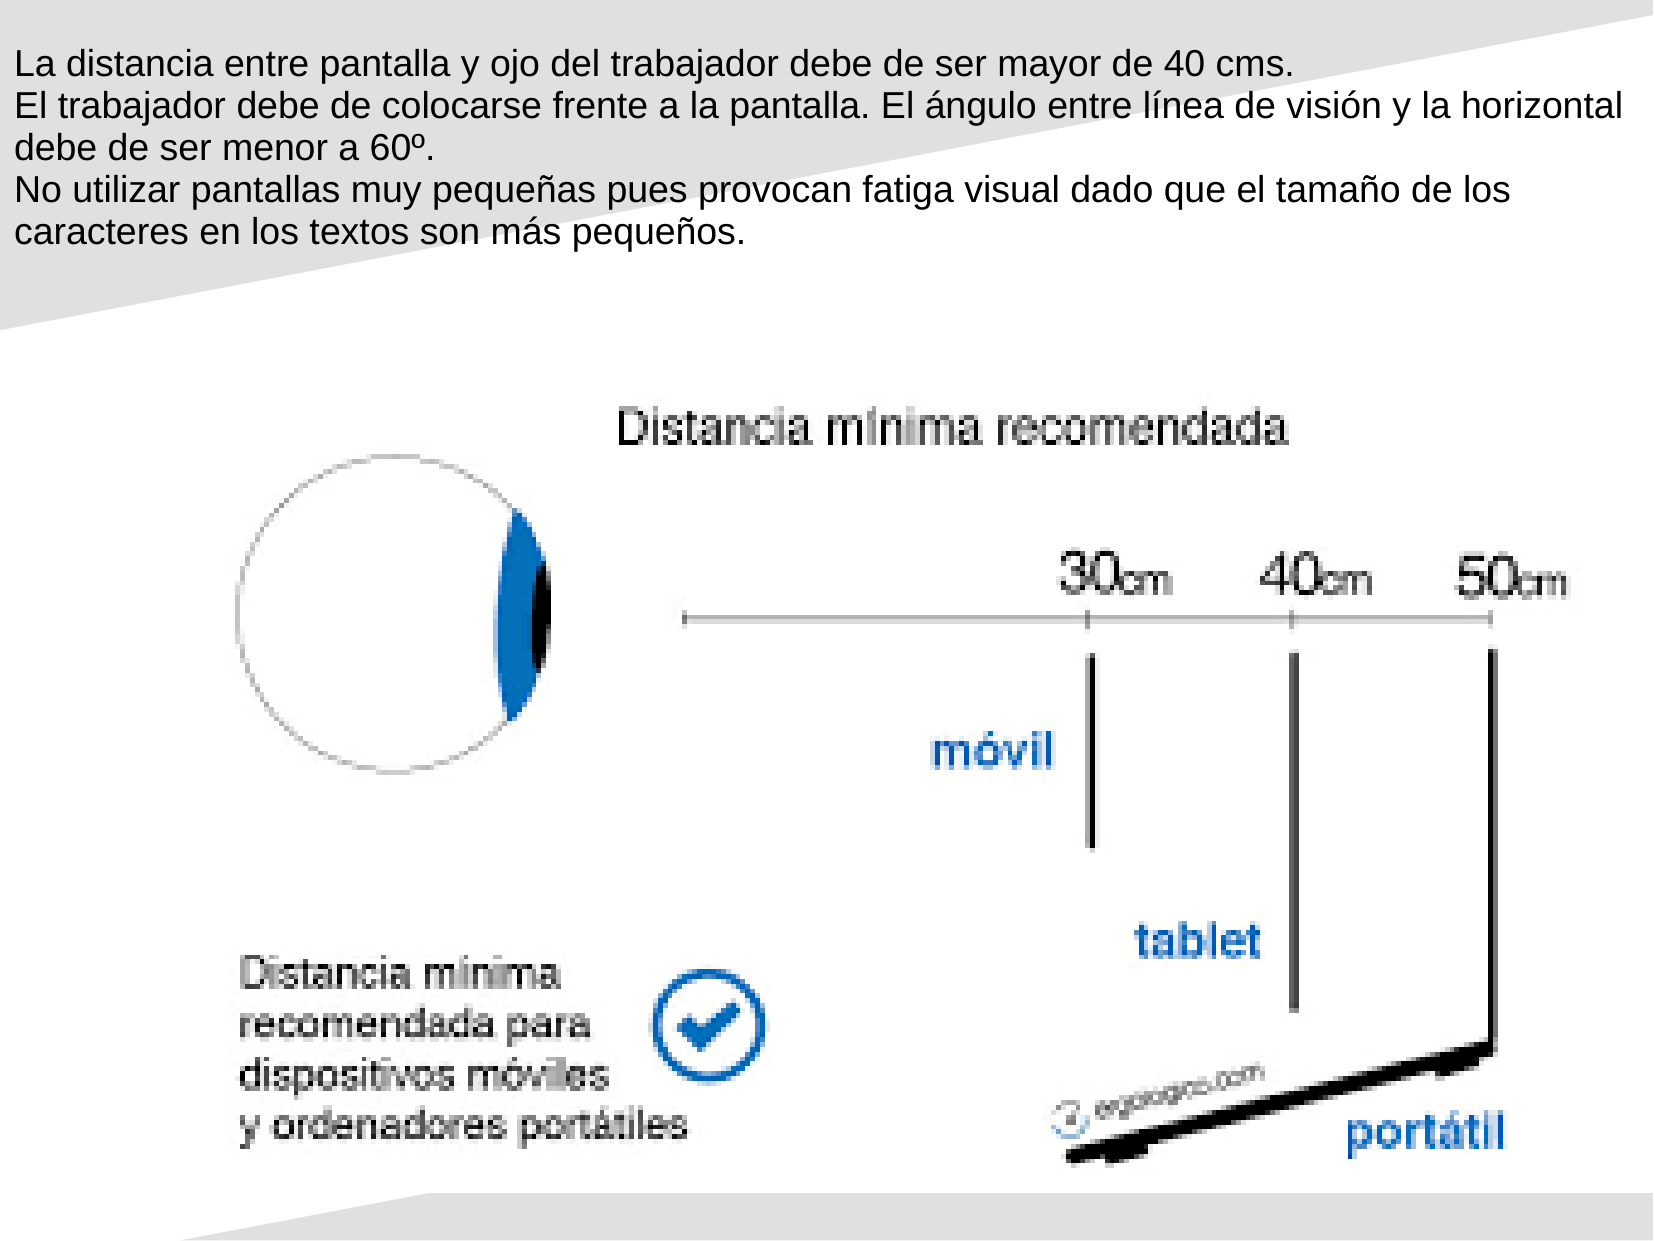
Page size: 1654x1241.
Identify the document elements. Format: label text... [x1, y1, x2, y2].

text_box La distancia entre pantalla y ojo del trabajador debe de ser mayor de 40 cms. El trabajador debe de colocarse frente a la pantalla. El ángulo entre línea de visión y la horizontal debe de ser menor a 60º. No utilizar pantallas muy pequeñas pues provocan fatiga visual dado que el tamaño de los caracteres en los textos son más pequeños. [0, 35, 1642, 260]
picture [197, 377, 1653, 1193]
